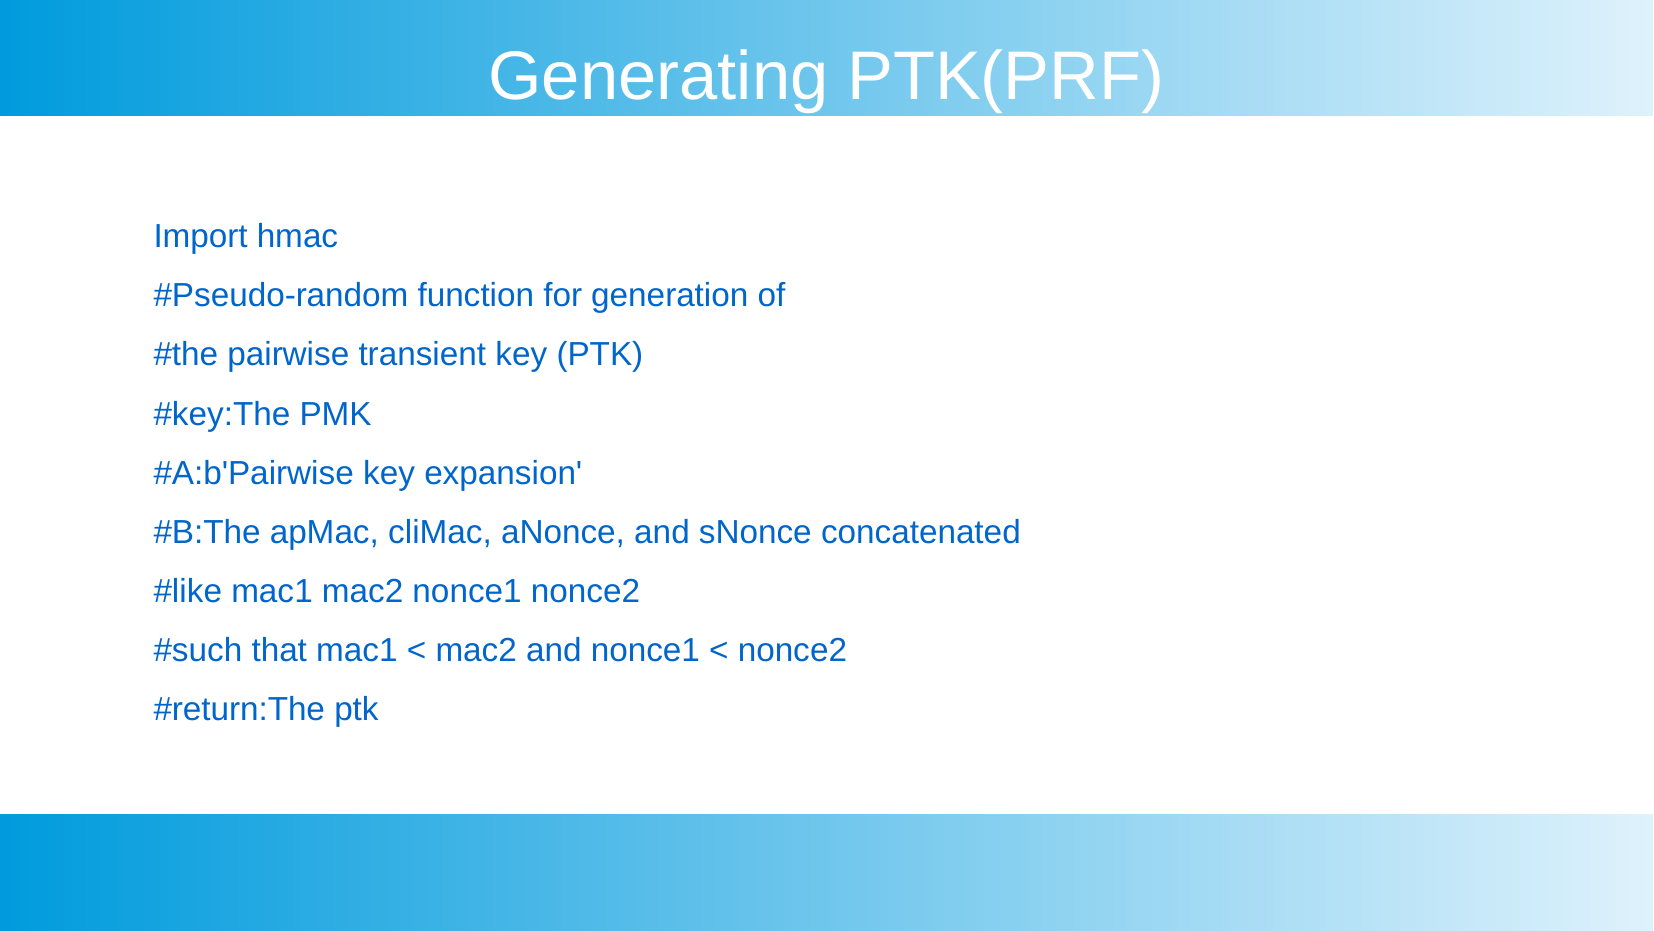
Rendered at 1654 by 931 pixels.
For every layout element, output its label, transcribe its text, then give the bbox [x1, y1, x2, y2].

list Import hmac #Pseudo-random function for generation of #the pairwise transient key (PTK) #key:The PMK #A:b'Pairwise key expansion' #B:The apMac, cliMac, aNonce, and sNonce concatenated #like mac1 mac2 nonce1 nonce2 #such that mac1 < mac2 and nonce1 < nonce2 #return:The ptk [82, 217, 1571, 758]
title Generating PTK(PRF) [82, 37, 1571, 116]
